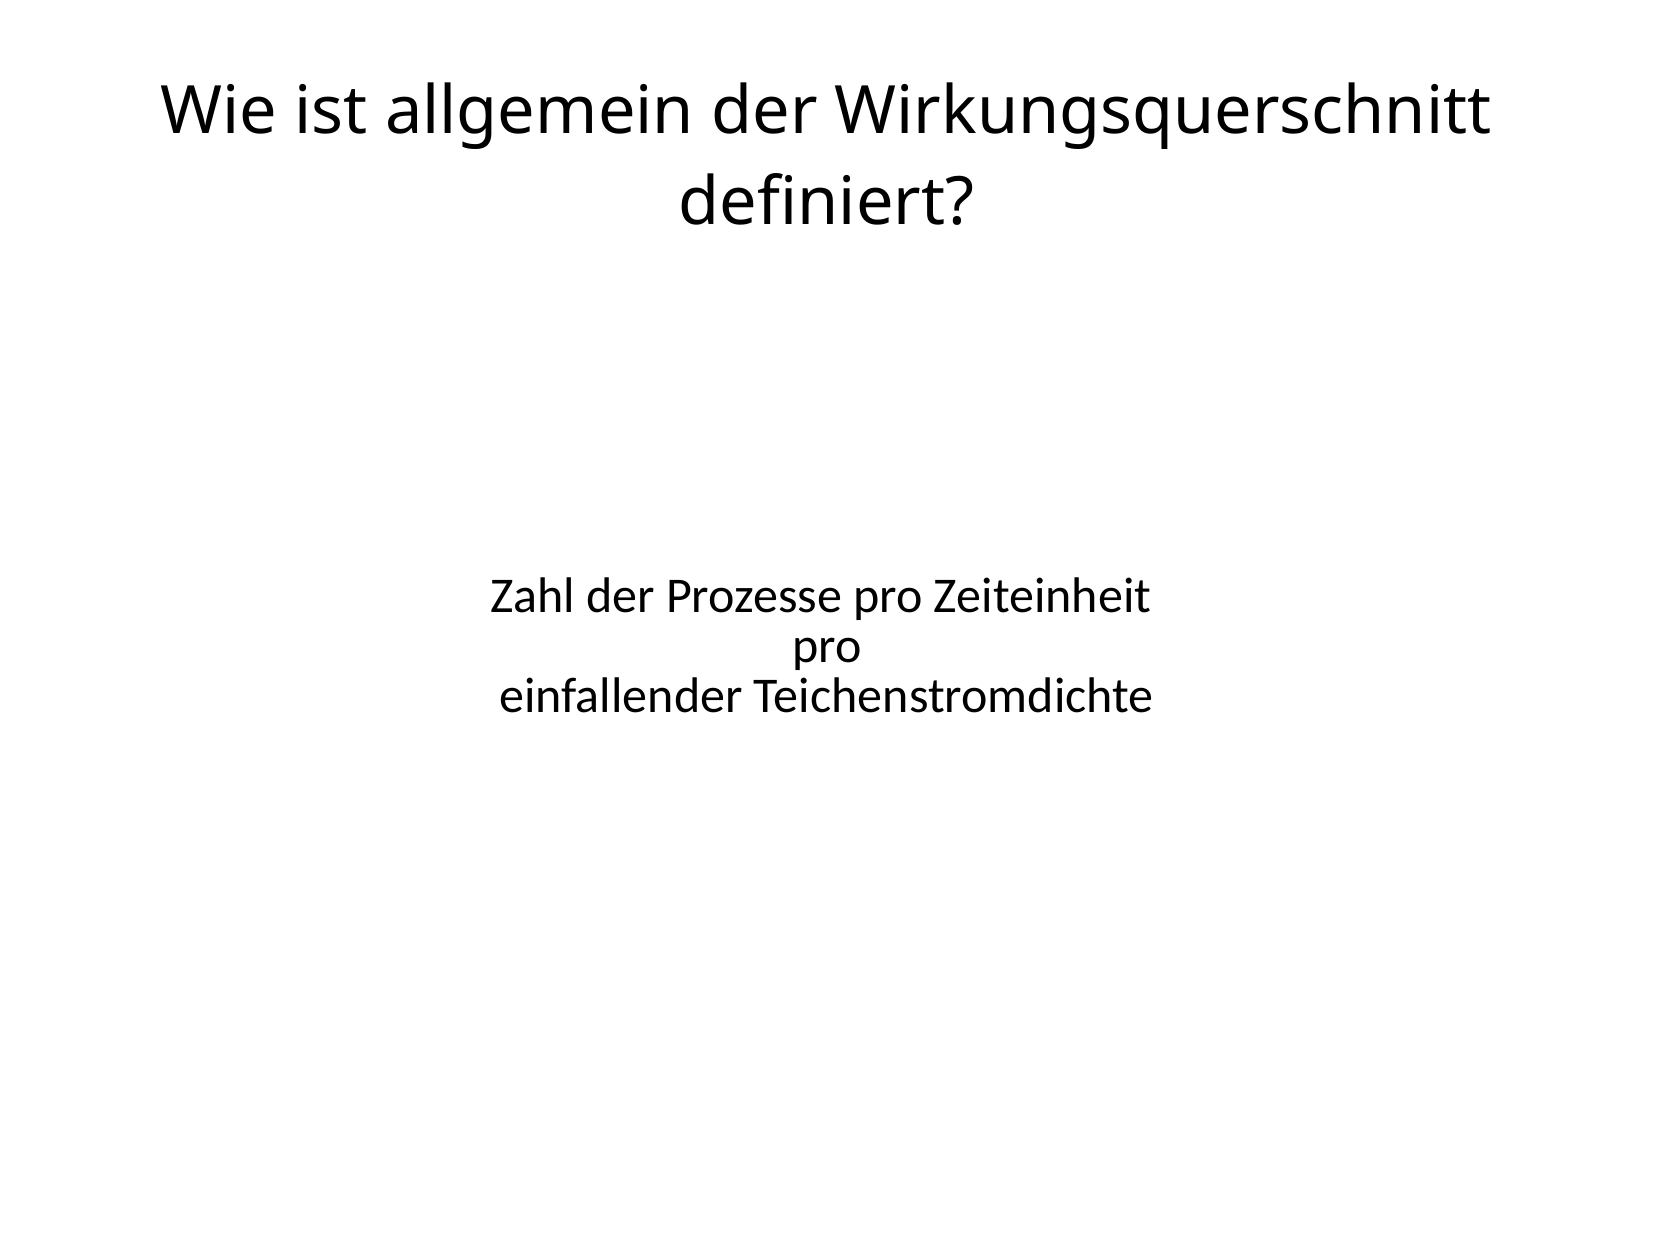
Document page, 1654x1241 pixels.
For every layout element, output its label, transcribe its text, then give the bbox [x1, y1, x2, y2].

title Wie ist allgemein der Wirkungsquerschnitt definiert? [82, 49, 1571, 257]
subtitle Zahl der Prozesse pro Zeiteinheit pro einfallender Teichenstromdichte [82, 290, 1571, 1010]
